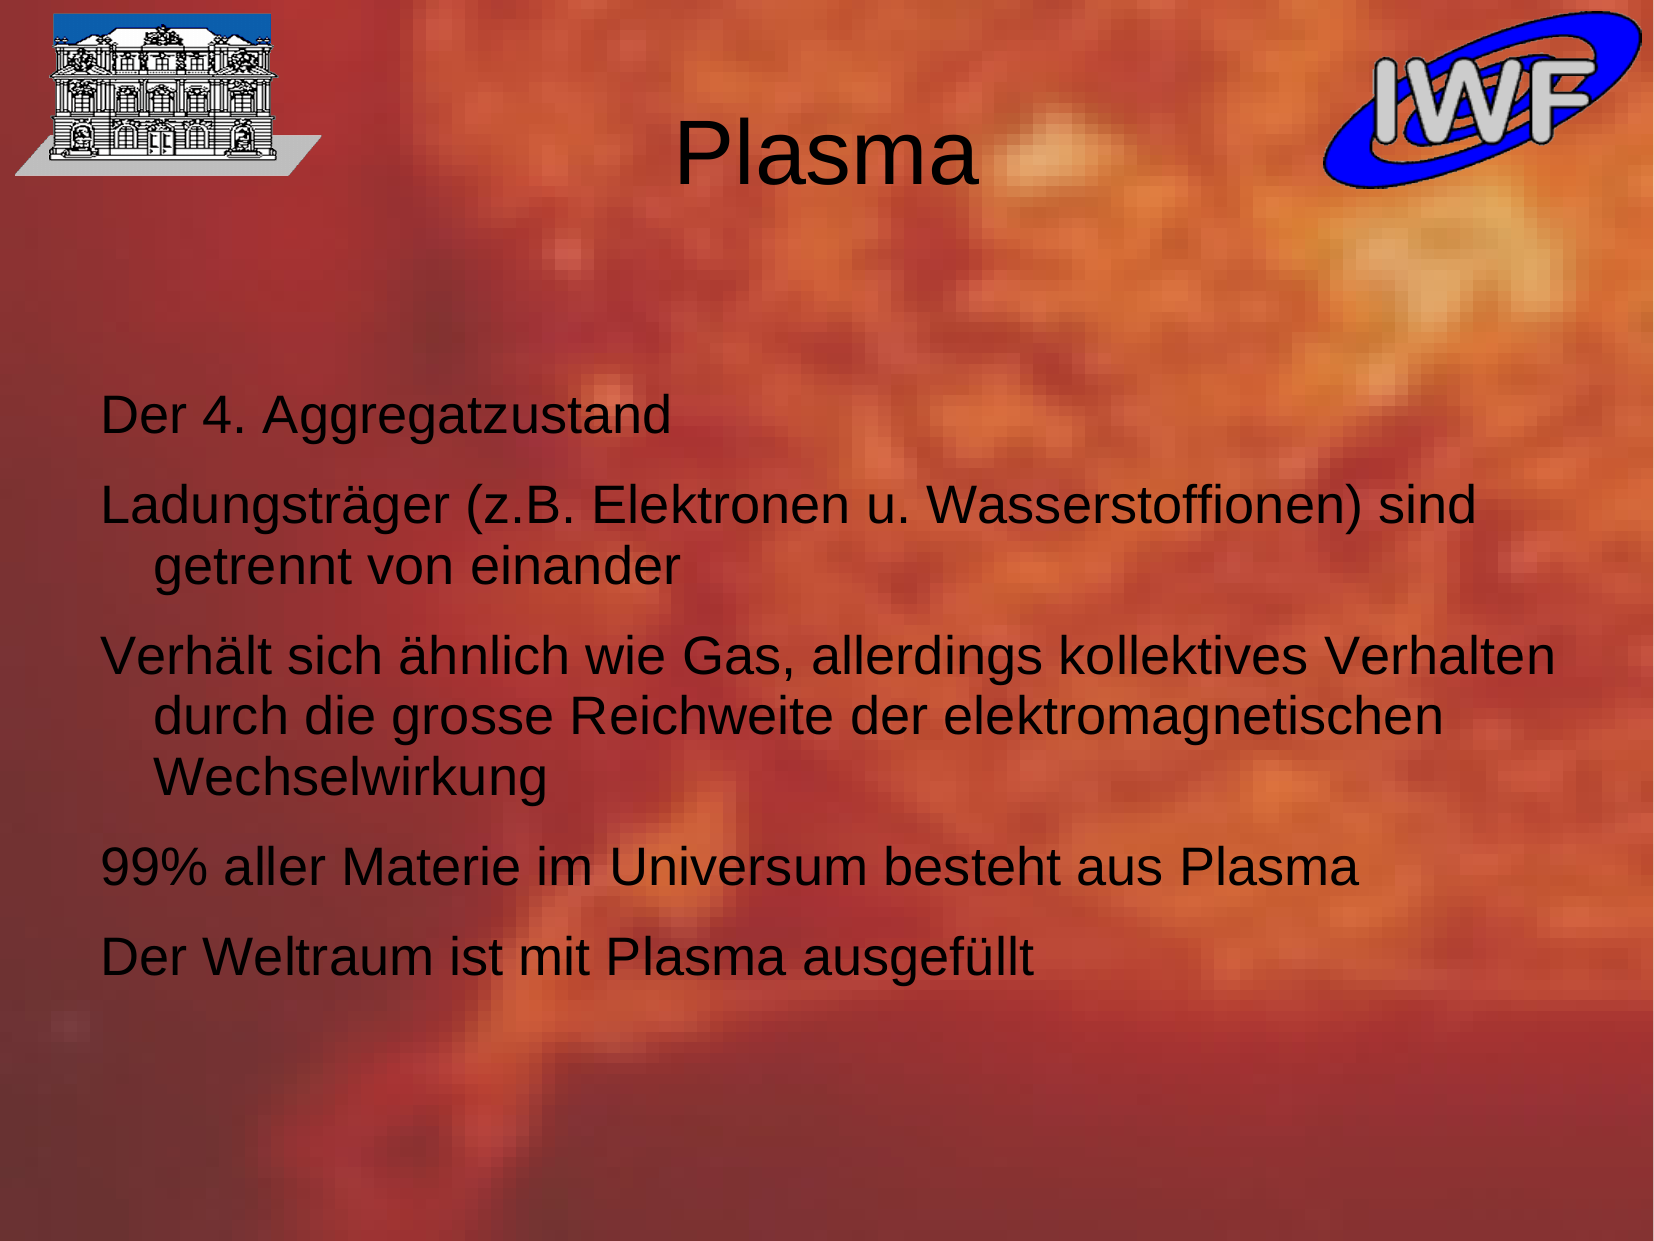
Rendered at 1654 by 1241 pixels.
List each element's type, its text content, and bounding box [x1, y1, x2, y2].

picture [0, 0, 1654, 1241]
title Plasma [82, 49, 1571, 257]
list Der 4. Aggregatzustand Ladungsträger (z.B. Elektronen u. Wasserstoffionen) sind getrennt von einander Verhält sich ähnlich wie Gas, allerdings kollektives Verhalten durch die grosse Reichweite der elektromagnetischen Wechselwirkung 99% aller Materie im Universum besteht aus Plasma Der Weltraum ist mit Plasma ausgefüllt [82, 384, 1571, 1204]
